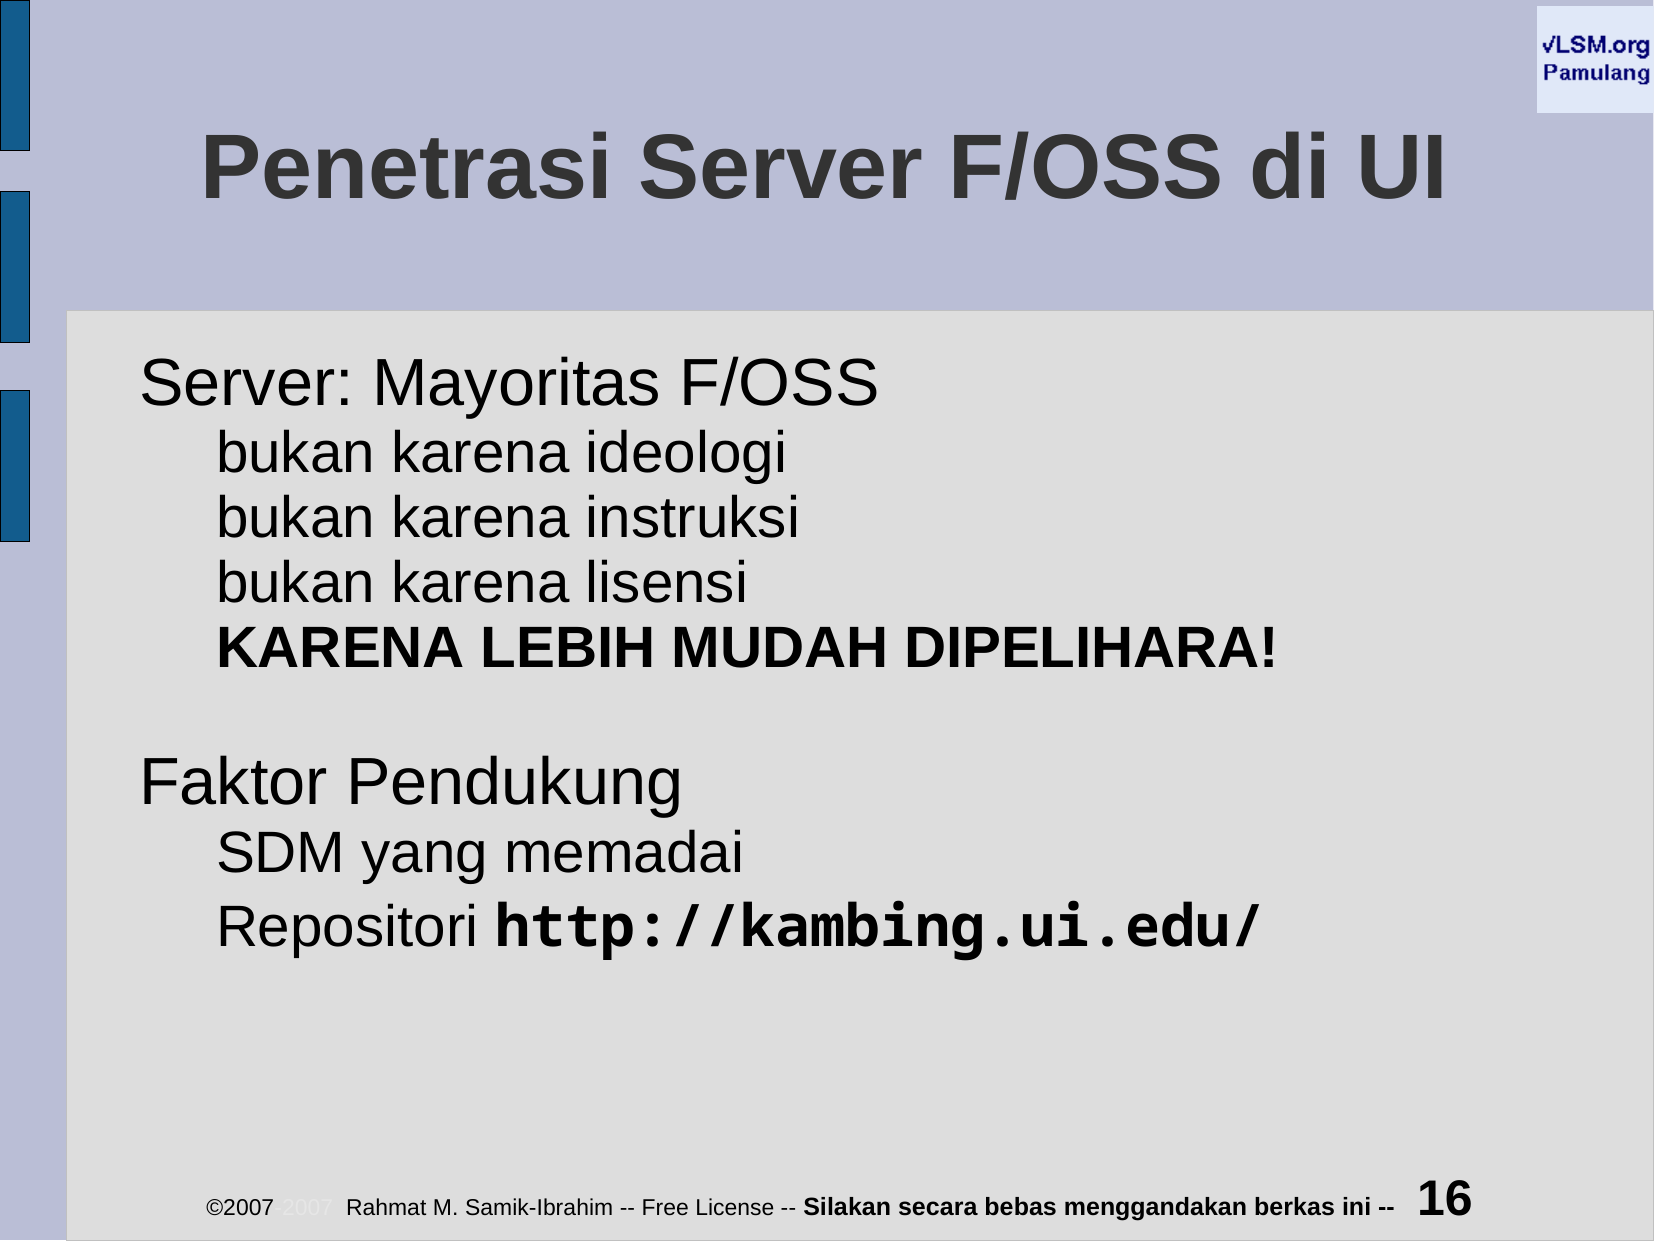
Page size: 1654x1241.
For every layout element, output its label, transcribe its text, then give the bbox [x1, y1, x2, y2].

list Server: Mayoritas F/OSS bukan karena ideologi bukan karena instruksi bukan karena lisensi KARENA LEBIH MUDAH DIPELIHARA! Faktor Pendukung SDM yang memadai Repositori http://kambing.ui.edu/ [121, 344, 1534, 1112]
title Penetrasi Server F/OSS di UI [37, 70, 1613, 263]
picture [1537, 6, 1654, 113]
